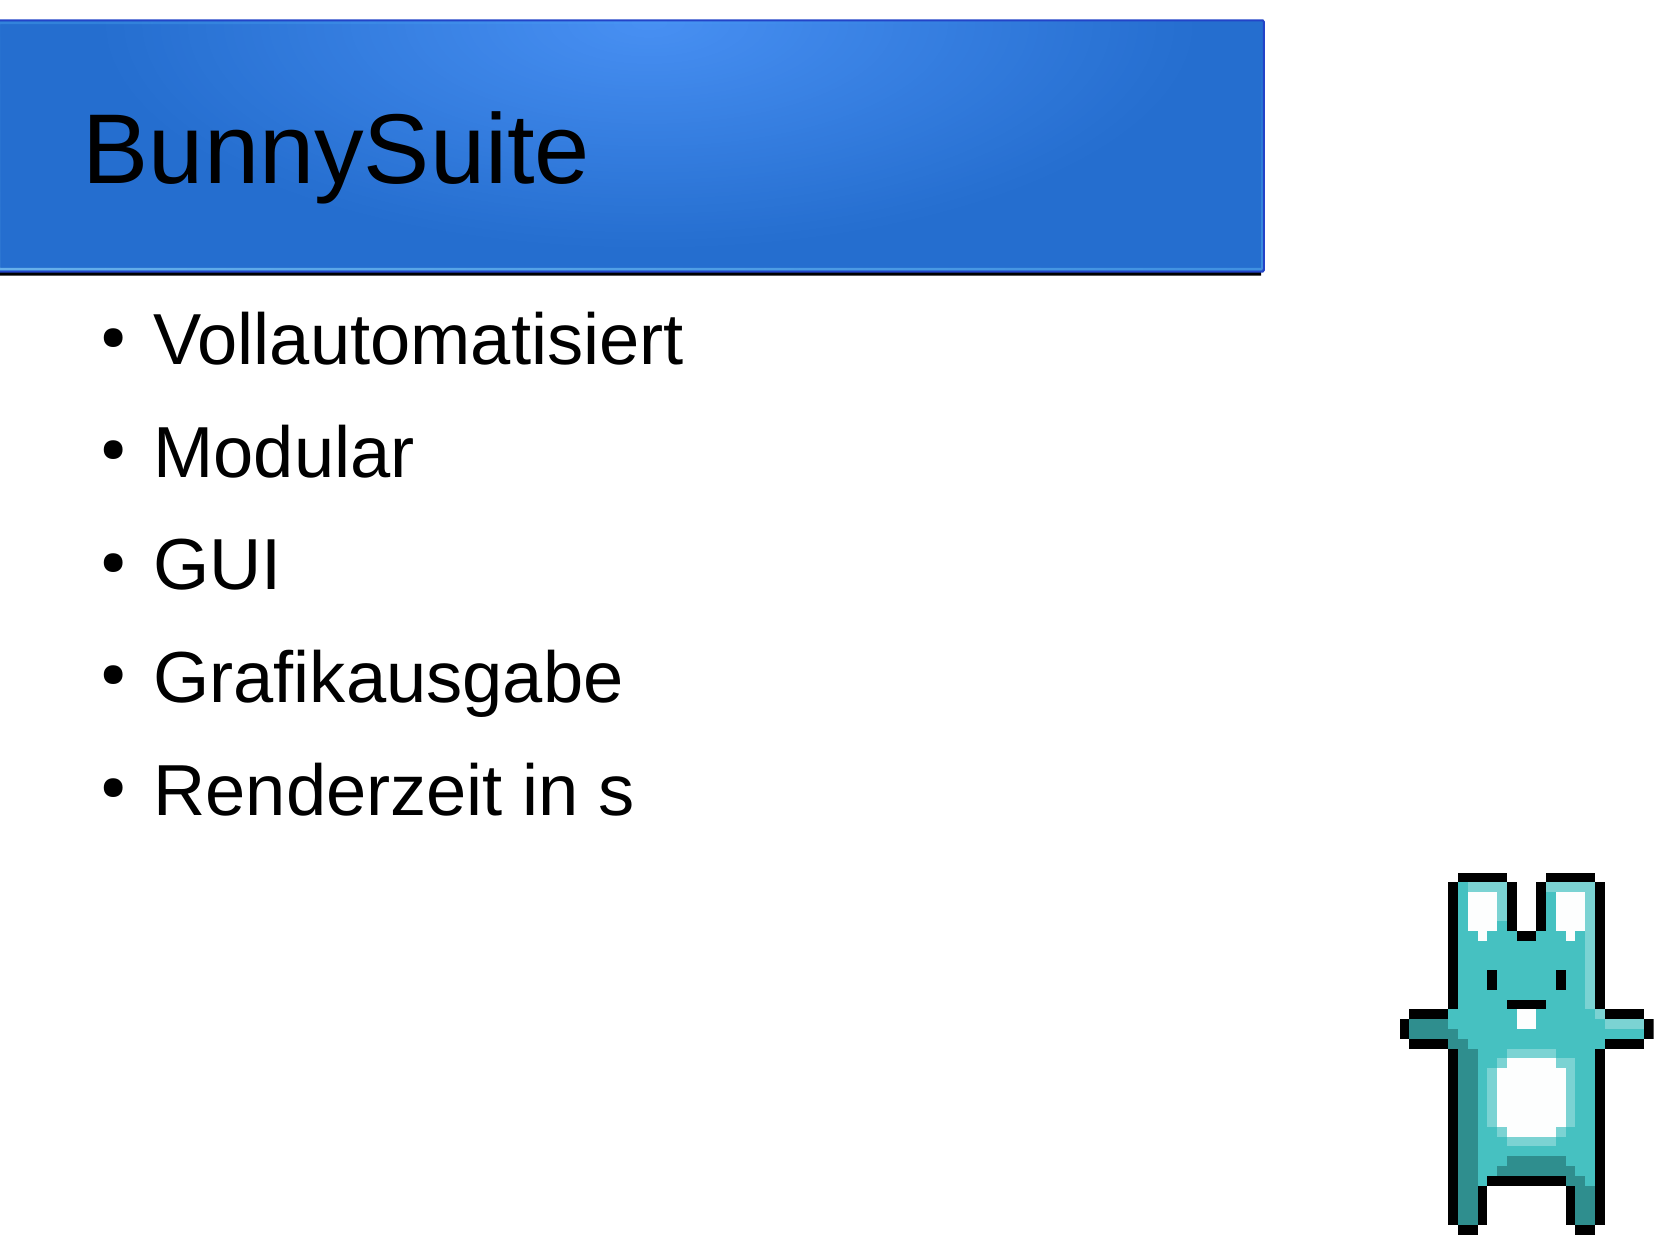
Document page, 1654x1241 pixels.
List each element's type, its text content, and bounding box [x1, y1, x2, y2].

list Vollautomatisiert Modular GUI Grafikausgabe Renderzeit in s [82, 299, 1571, 1019]
picture [1400, 873, 1654, 1235]
title BunnySuite [82, 47, 1235, 252]
